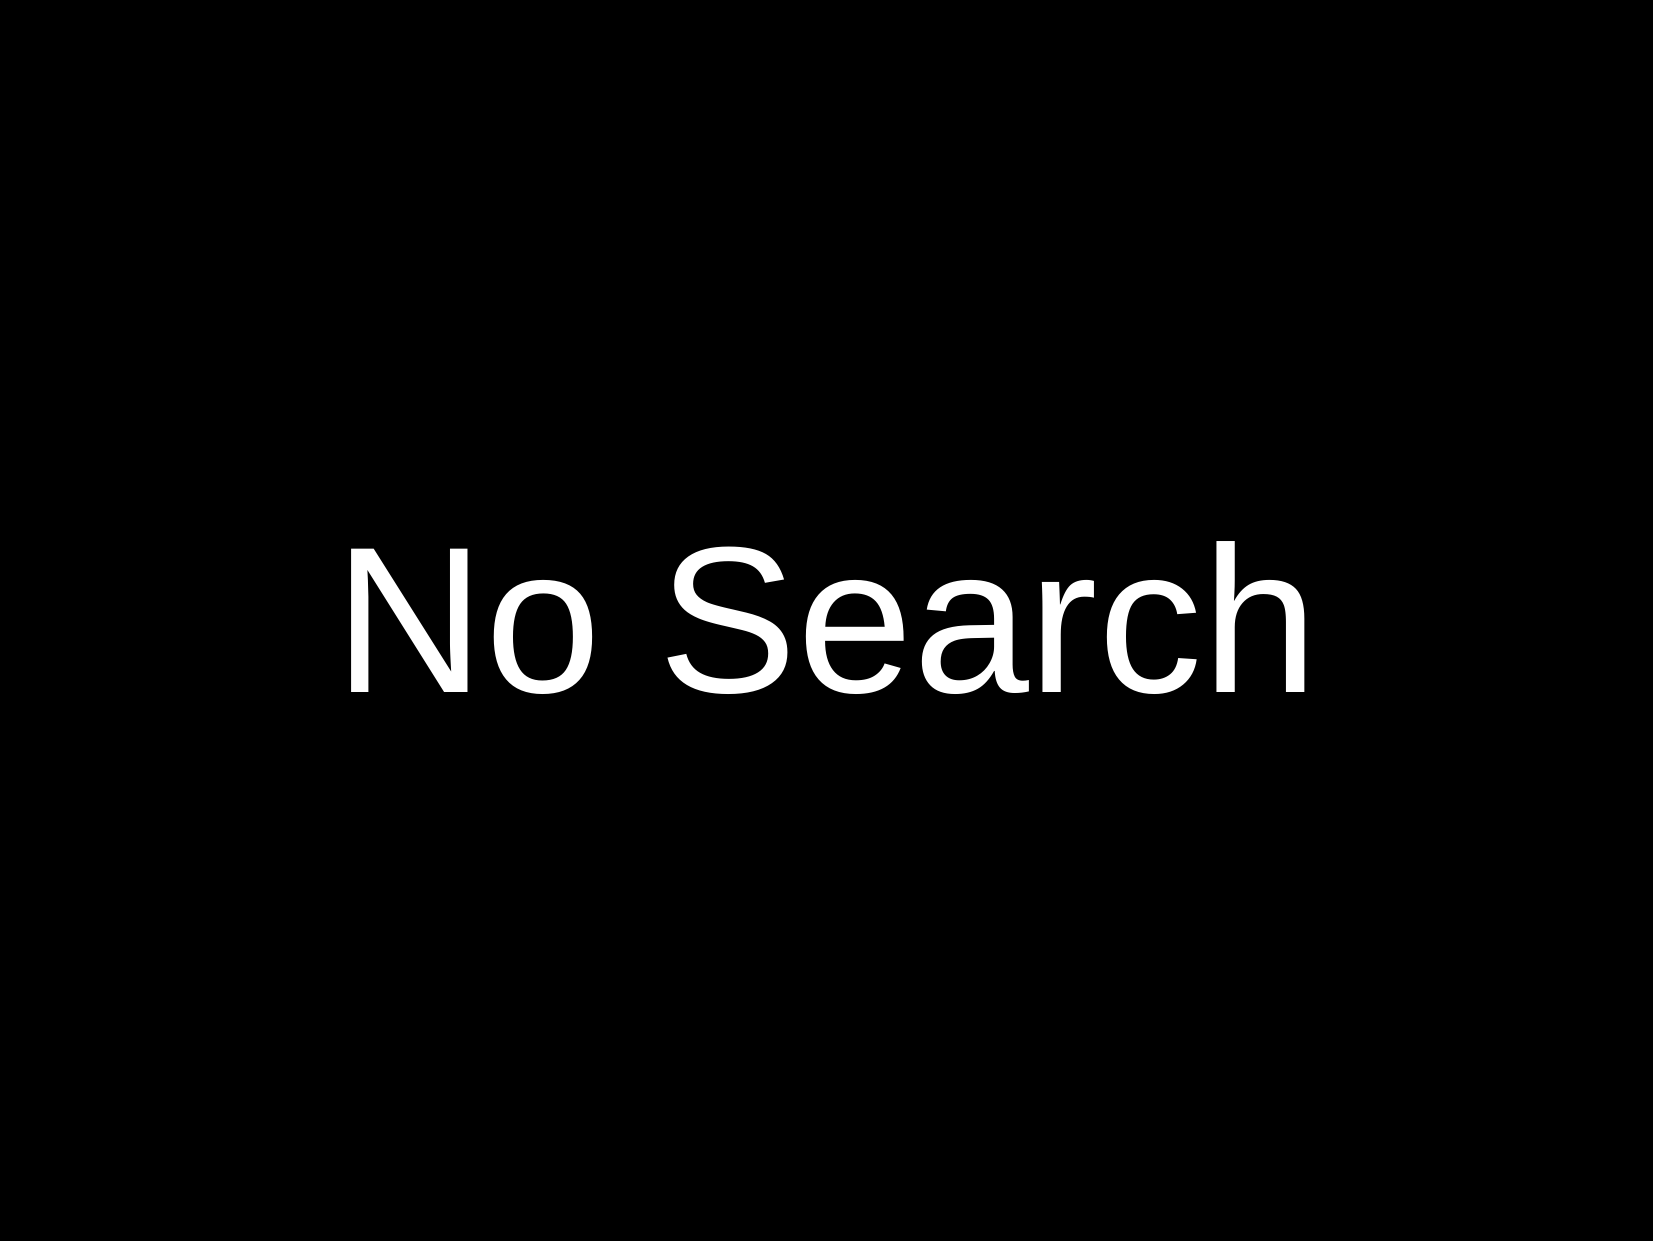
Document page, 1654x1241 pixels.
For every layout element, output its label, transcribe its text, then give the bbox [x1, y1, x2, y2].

title No Search [82, 101, 1571, 1140]
